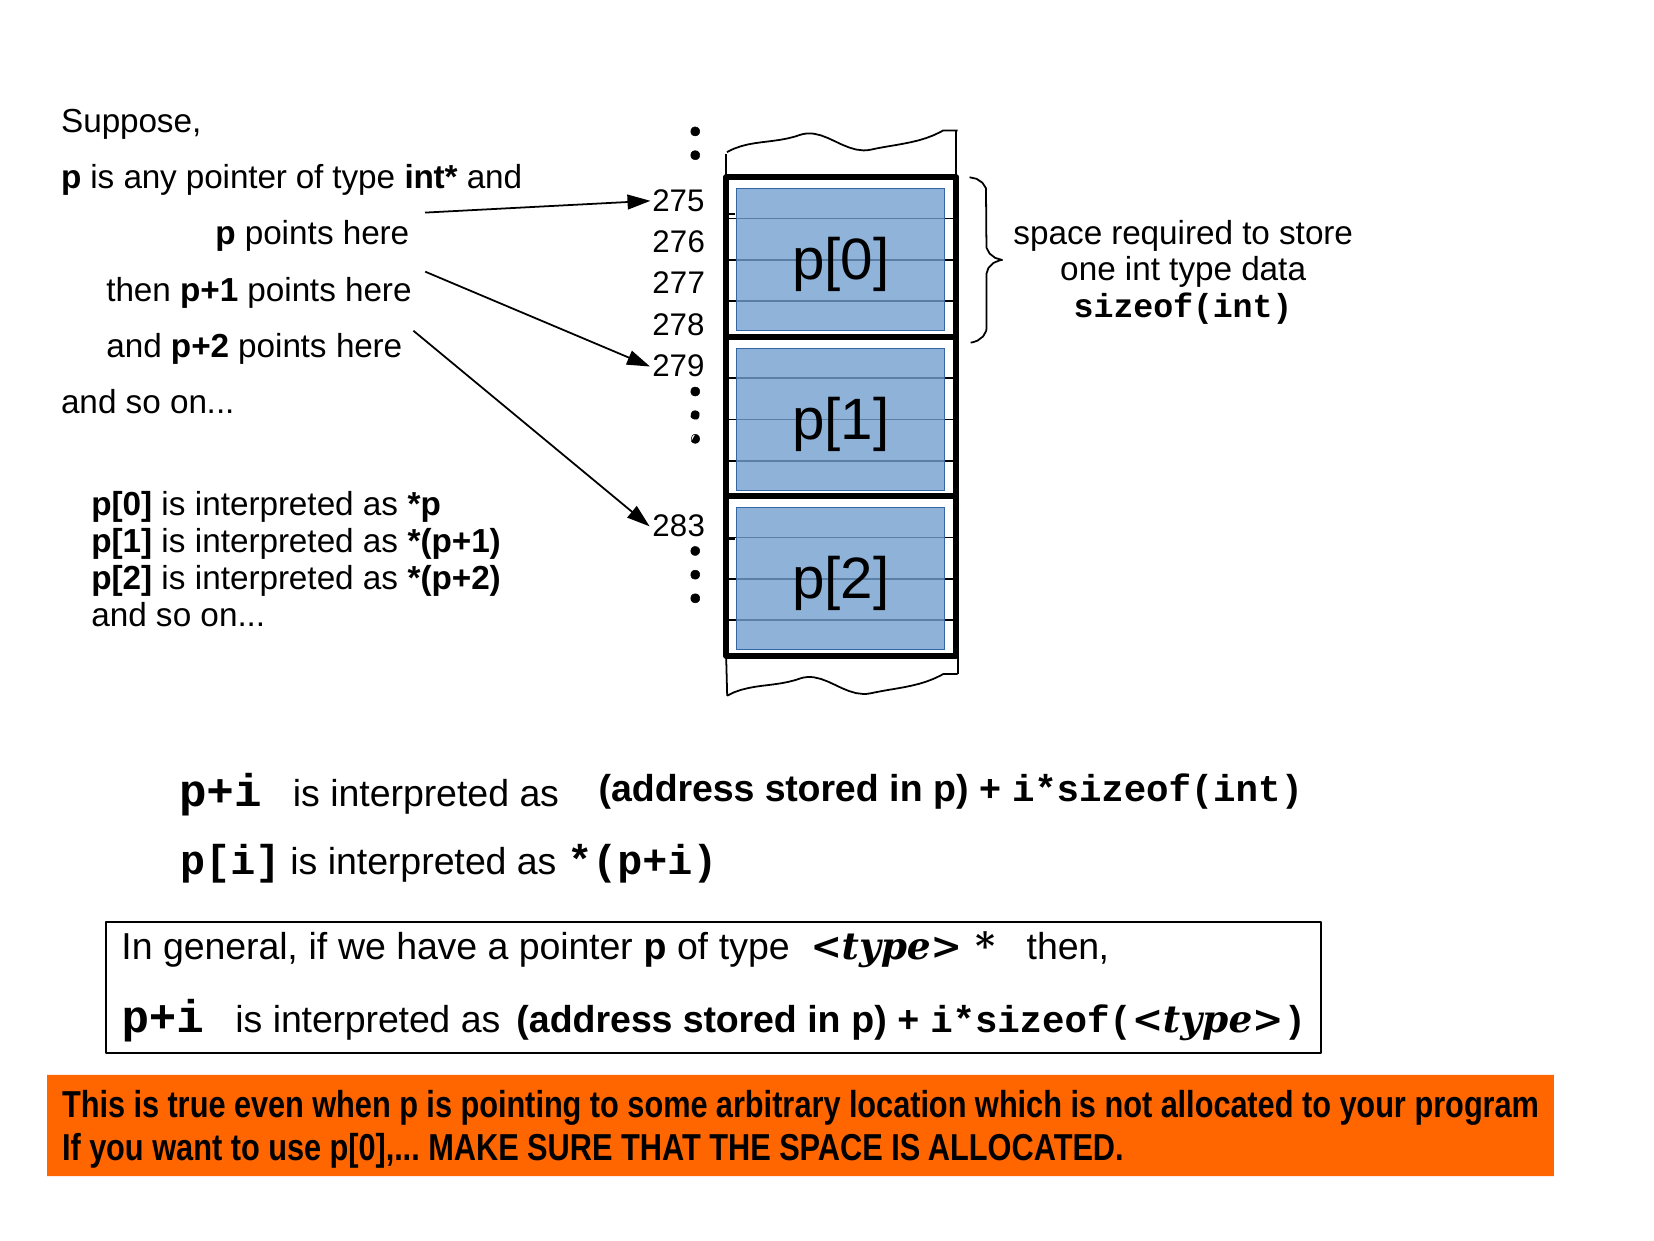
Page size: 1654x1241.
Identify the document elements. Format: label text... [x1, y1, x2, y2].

text_box [692, 128, 699, 135]
text_box p[0] is interpreted as *p p[1] is interpreted as *(p+1) p[2] is interpreted as *(p+2) and so on... [76, 478, 516, 644]
text_box [692, 435, 699, 442]
text_box p[2] [736, 507, 945, 650]
text_box p[0] [736, 188, 945, 331]
text_box p+i is interpreted as [177, 760, 570, 816]
text_box (address stored in p) + i*sizeof(int) [596, 763, 1307, 809]
text_box [692, 595, 699, 602]
text_box p[i] is interpreted as *(p+i) [165, 832, 733, 896]
text_box [692, 547, 699, 555]
text_box 275 [650, 180, 737, 218]
text_box [692, 388, 699, 395]
text_box 283 [650, 504, 737, 543]
text_box [692, 152, 699, 159]
text_box 276 277 278 279 [650, 221, 707, 383]
text_box space required to store one int type data sizeof(int) [1010, 215, 1355, 328]
text_box Suppose, p is any pointer of type int* and p points here then p+1 points here and p+2 points here and so on... [59, 82, 567, 404]
text_box In general, if we have a pointer p of type <type> * then, p+i is interpreted as (address stored in p) + i*sizeof(<type>) [106, 921, 1322, 1053]
text_box p[1] [736, 348, 945, 491]
text_box [692, 571, 699, 578]
text_box This is true even when p is pointing to some arbitrary location which is not allocated to your program If you want to use p[0],... MAKE SURE THAT THE SPACE IS ALLOCATED. [47, 1074, 1554, 1177]
